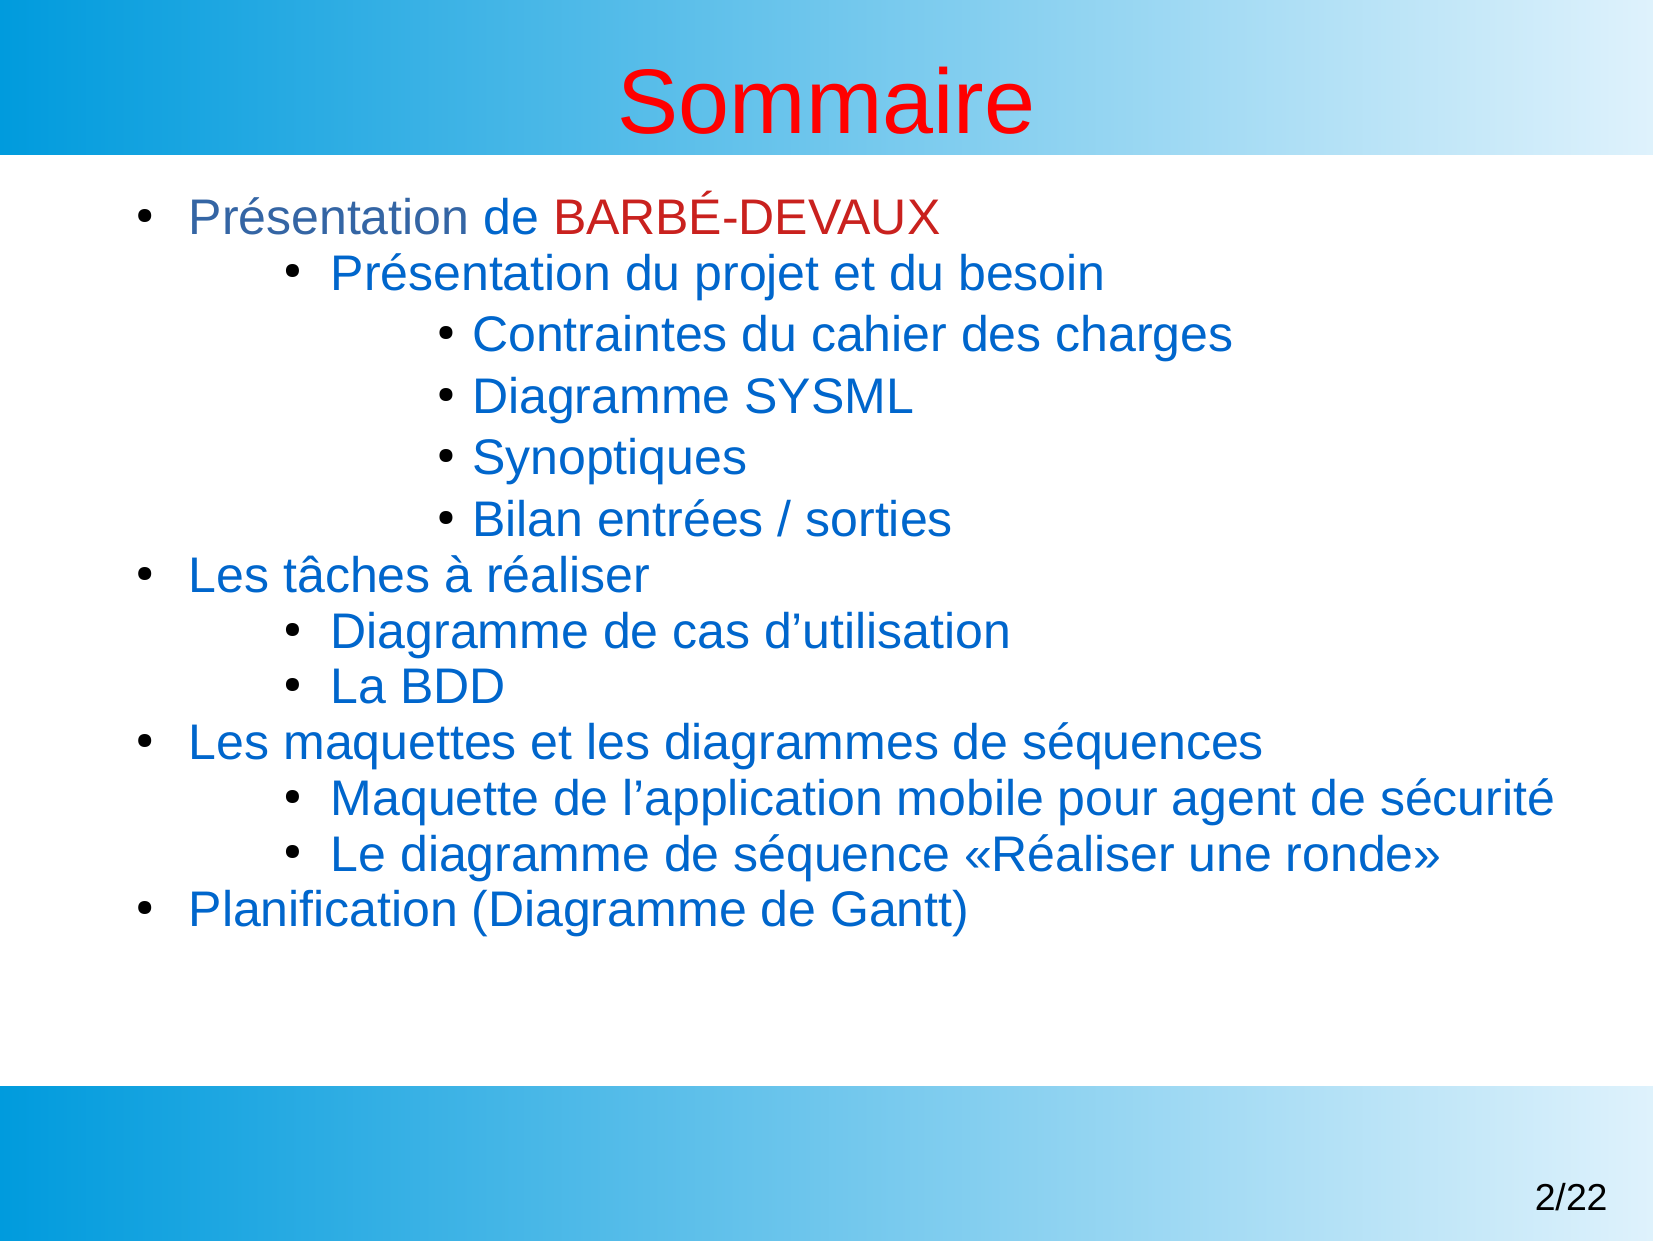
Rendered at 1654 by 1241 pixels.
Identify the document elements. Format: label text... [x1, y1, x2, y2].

text_box <numéro>/22 [1520, 1169, 1654, 1240]
title Sommaire [82, 49, 1571, 155]
list Présentation de BARBÉ-DEVAUX Présentation du projet et du besoin Contraintes du cahier des charges Diagramme SYSML Synoptiques Bilan entrées / sorties Les tâches à réaliser Diagramme de cas d’utilisation La BDD Les maquettes et les diagrammes de séquences Maquette de l’application mobile pour agent de sécurité Le diagramme de séquence «Réaliser une ronde» Planification (Diagramme de Gantt) [118, 188, 1583, 957]
